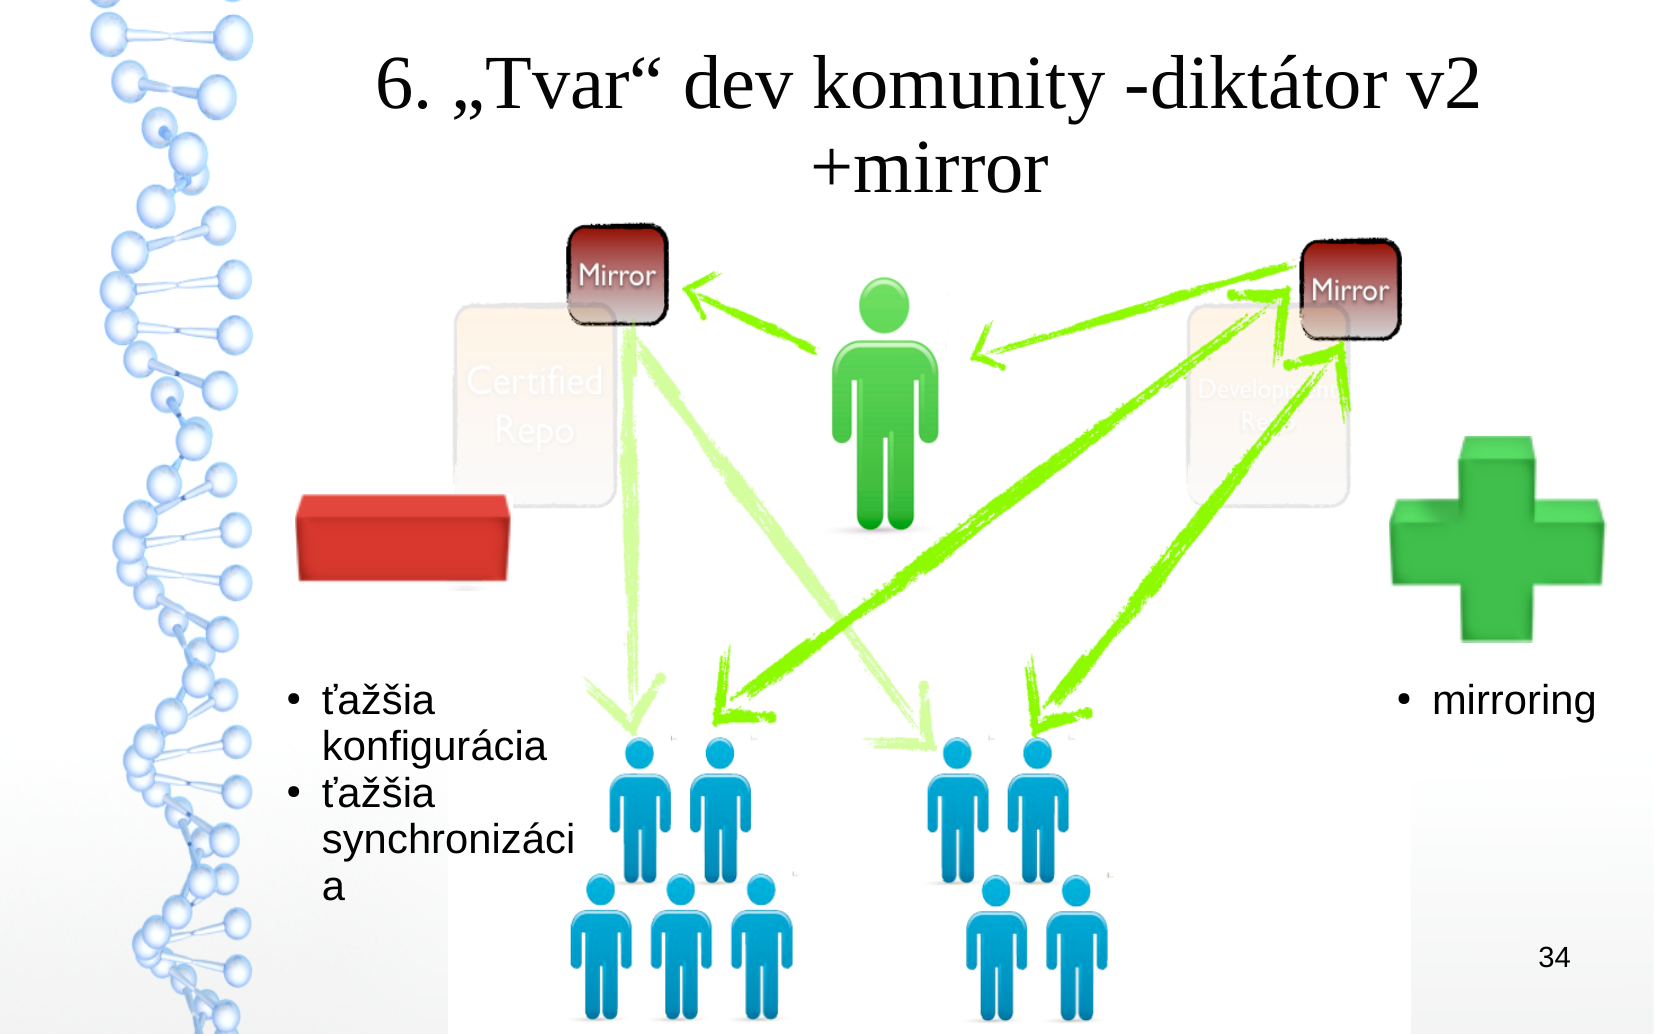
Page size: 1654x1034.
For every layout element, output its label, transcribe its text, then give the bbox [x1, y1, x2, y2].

title 6. „Tvar“ dev komunity -diktátor v2 +mirror [265, 30, 1595, 219]
text_box mirroring [1381, 669, 1642, 733]
text_box ťažšia konfigurácia ťažšia synchronizácia [271, 669, 603, 917]
picture [0, 0, 1654, 1034]
